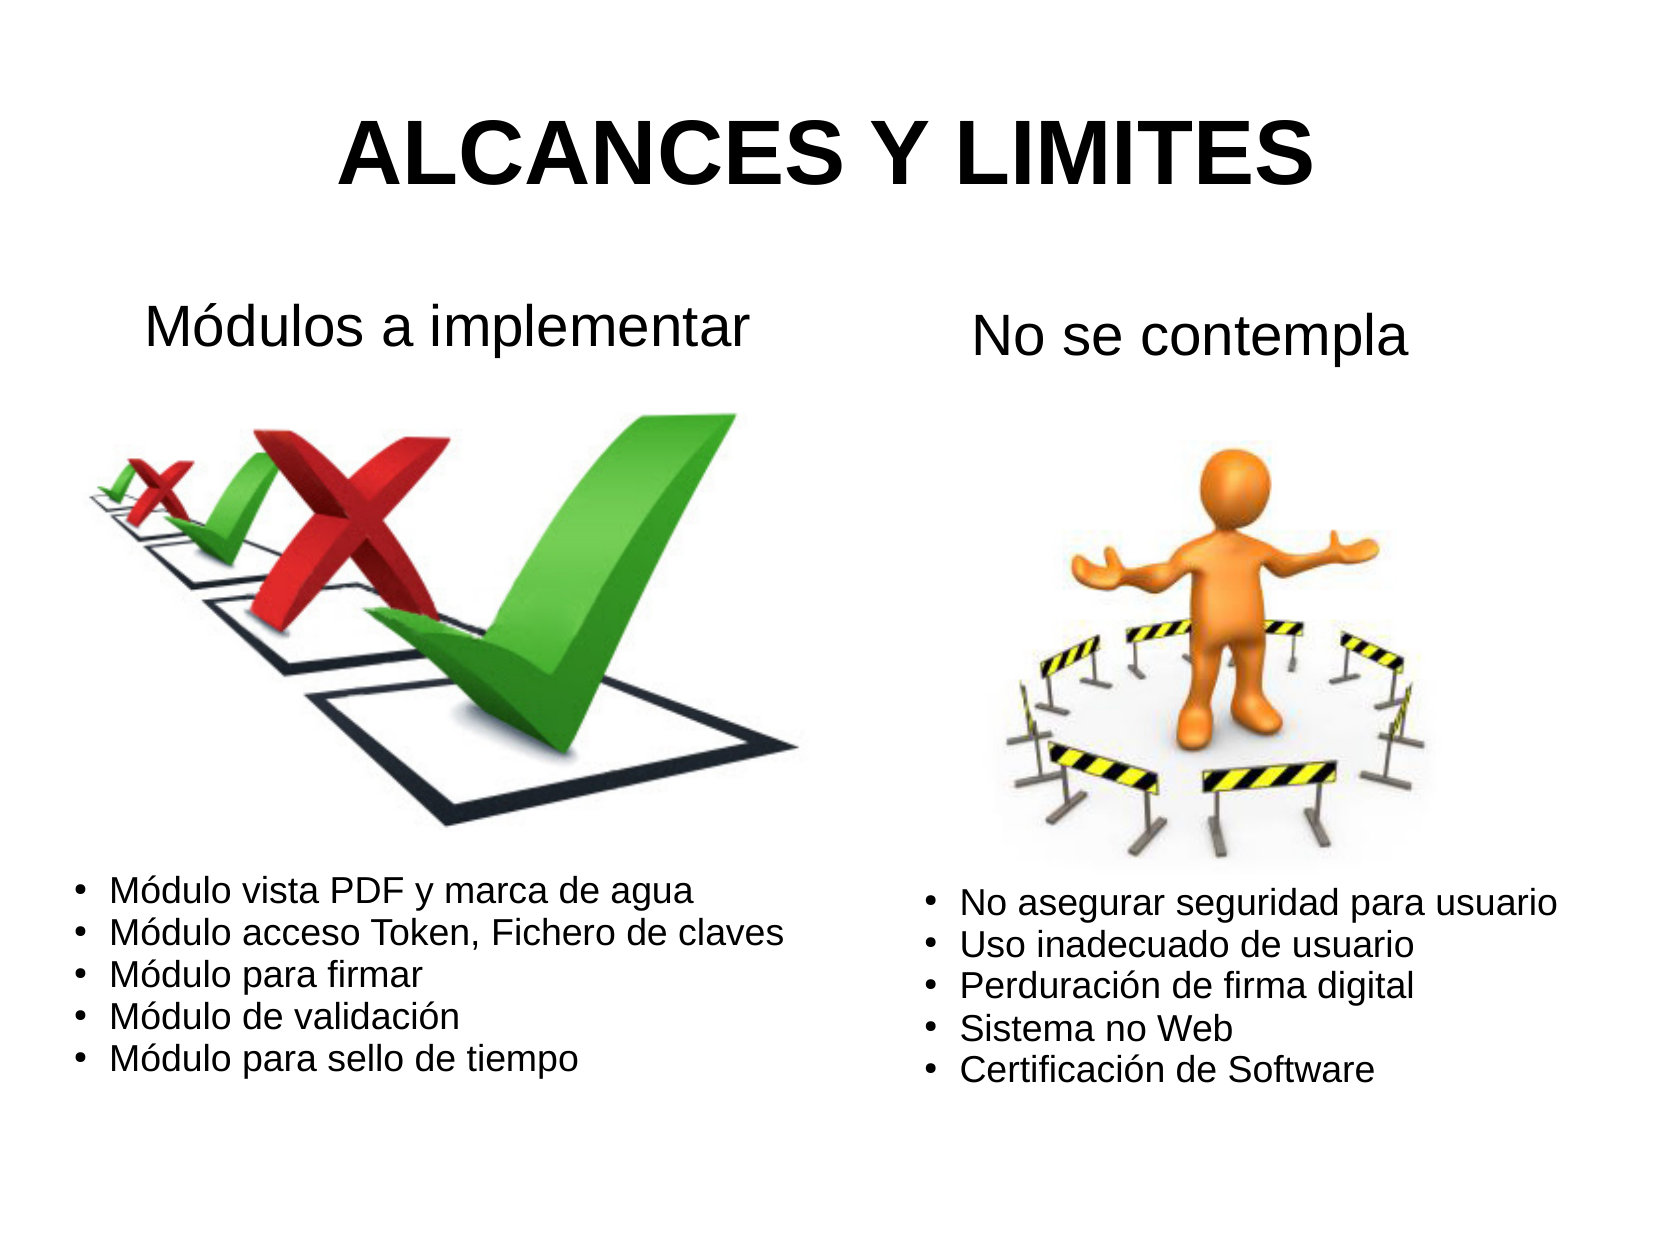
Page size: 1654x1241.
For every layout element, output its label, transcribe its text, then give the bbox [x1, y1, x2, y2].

text_box No asegurar seguridad para usuario Uso inadecuado de usuario Perduración de firma digital Sistema no Web Certificación de Software [909, 873, 1630, 1099]
picture [845, 411, 1572, 889]
title ALCANCES Y LIMITES [82, 49, 1571, 257]
text_box Módulo vista PDF y marca de agua Módulo acceso Token, Fichero de claves Módulo para firmar Módulo de validación Módulo para sello de tiempo [59, 862, 804, 1099]
text_box No se contempla [956, 295, 1654, 376]
text_box Módulos a implementar [129, 286, 839, 367]
picture [82, 366, 809, 832]
